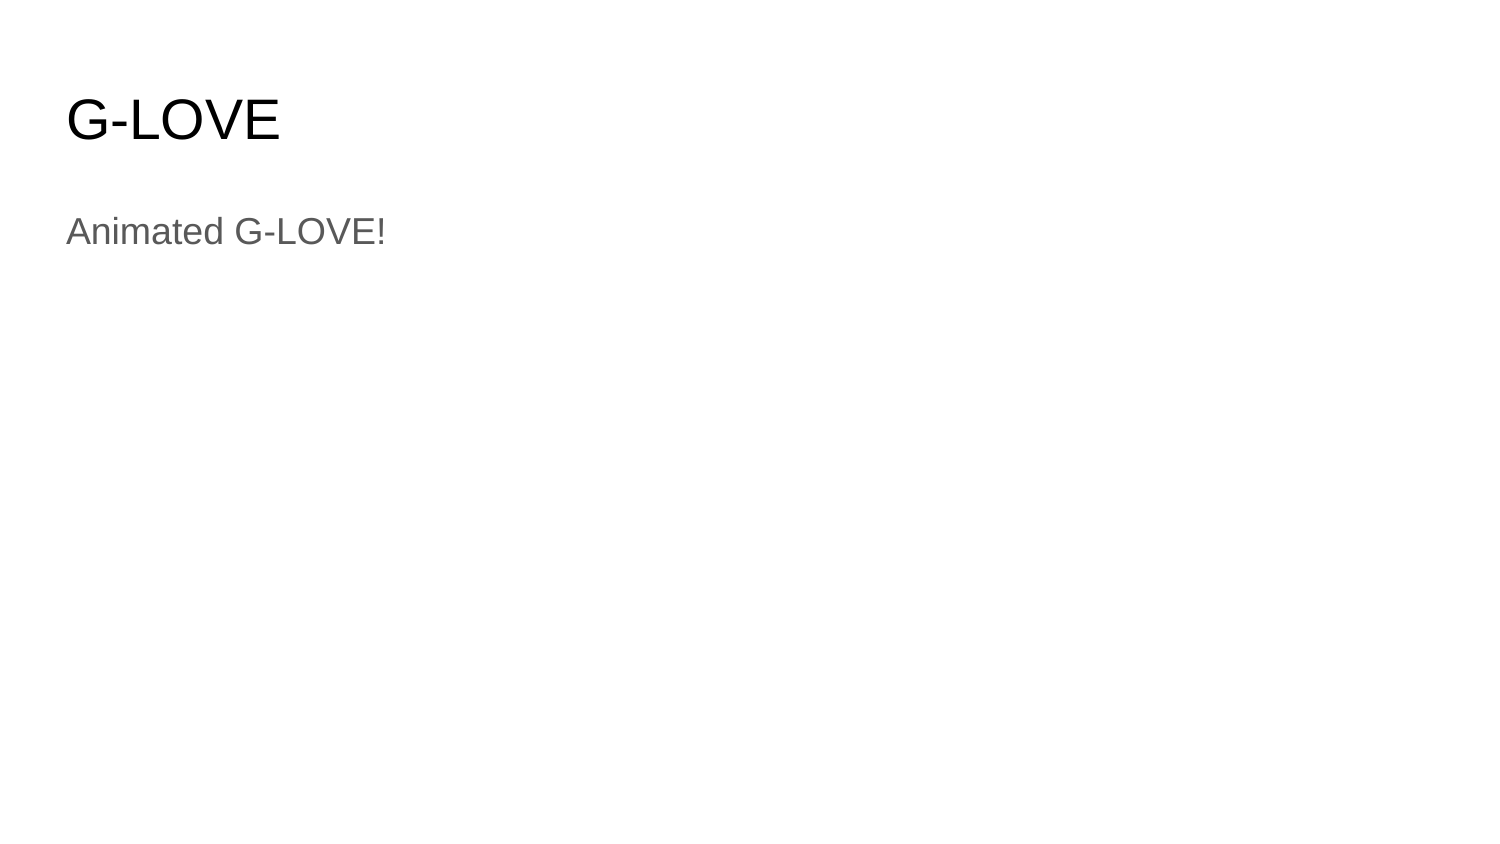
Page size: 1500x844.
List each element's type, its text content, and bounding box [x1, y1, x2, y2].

text_box Animated G-LOVE! [51, 189, 1449, 750]
text_box G-LOVE [51, 72, 1449, 167]
